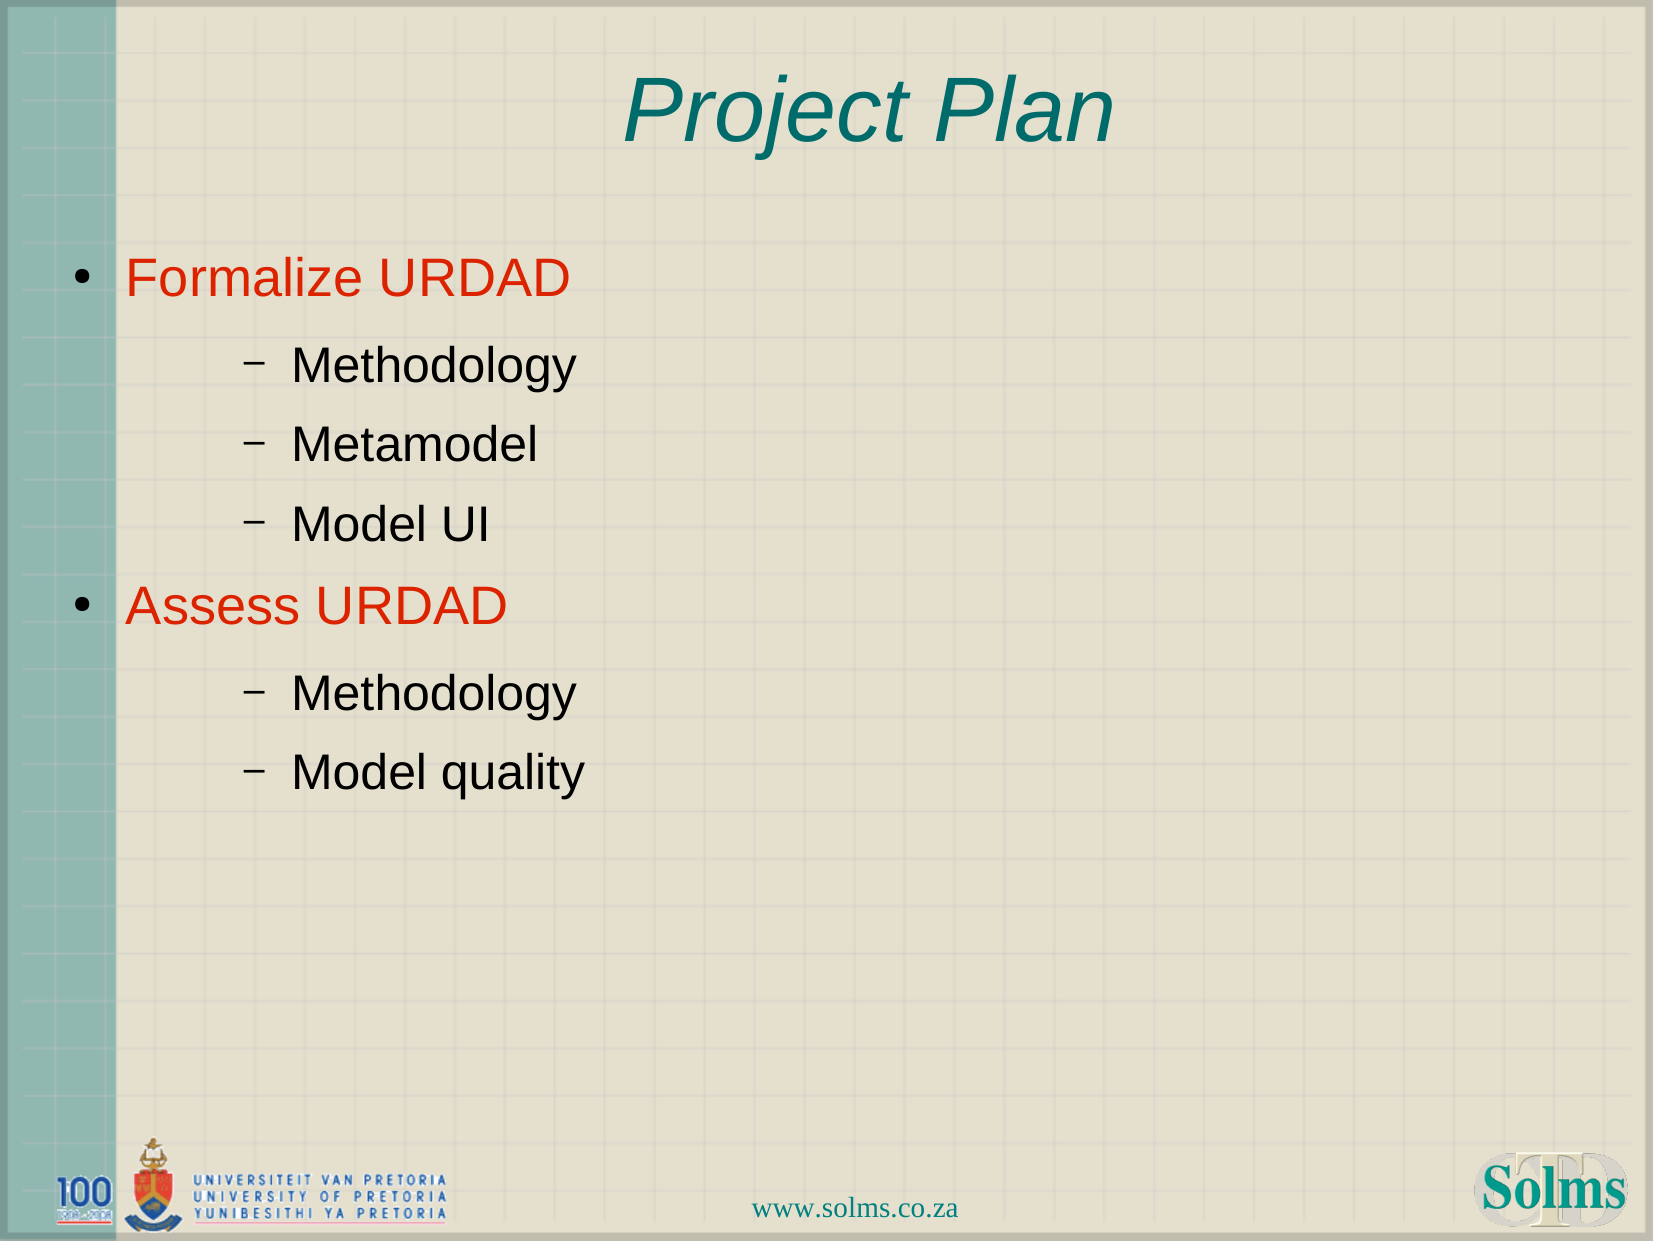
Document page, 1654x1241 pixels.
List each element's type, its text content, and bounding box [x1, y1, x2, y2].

picture [0, 0, 1654, 1241]
title Project Plan [112, 26, 1629, 193]
list Formalize URDAD Methodology Metamodel Model UI Assess URDAD Methodology Model quality [54, 247, 1571, 1065]
